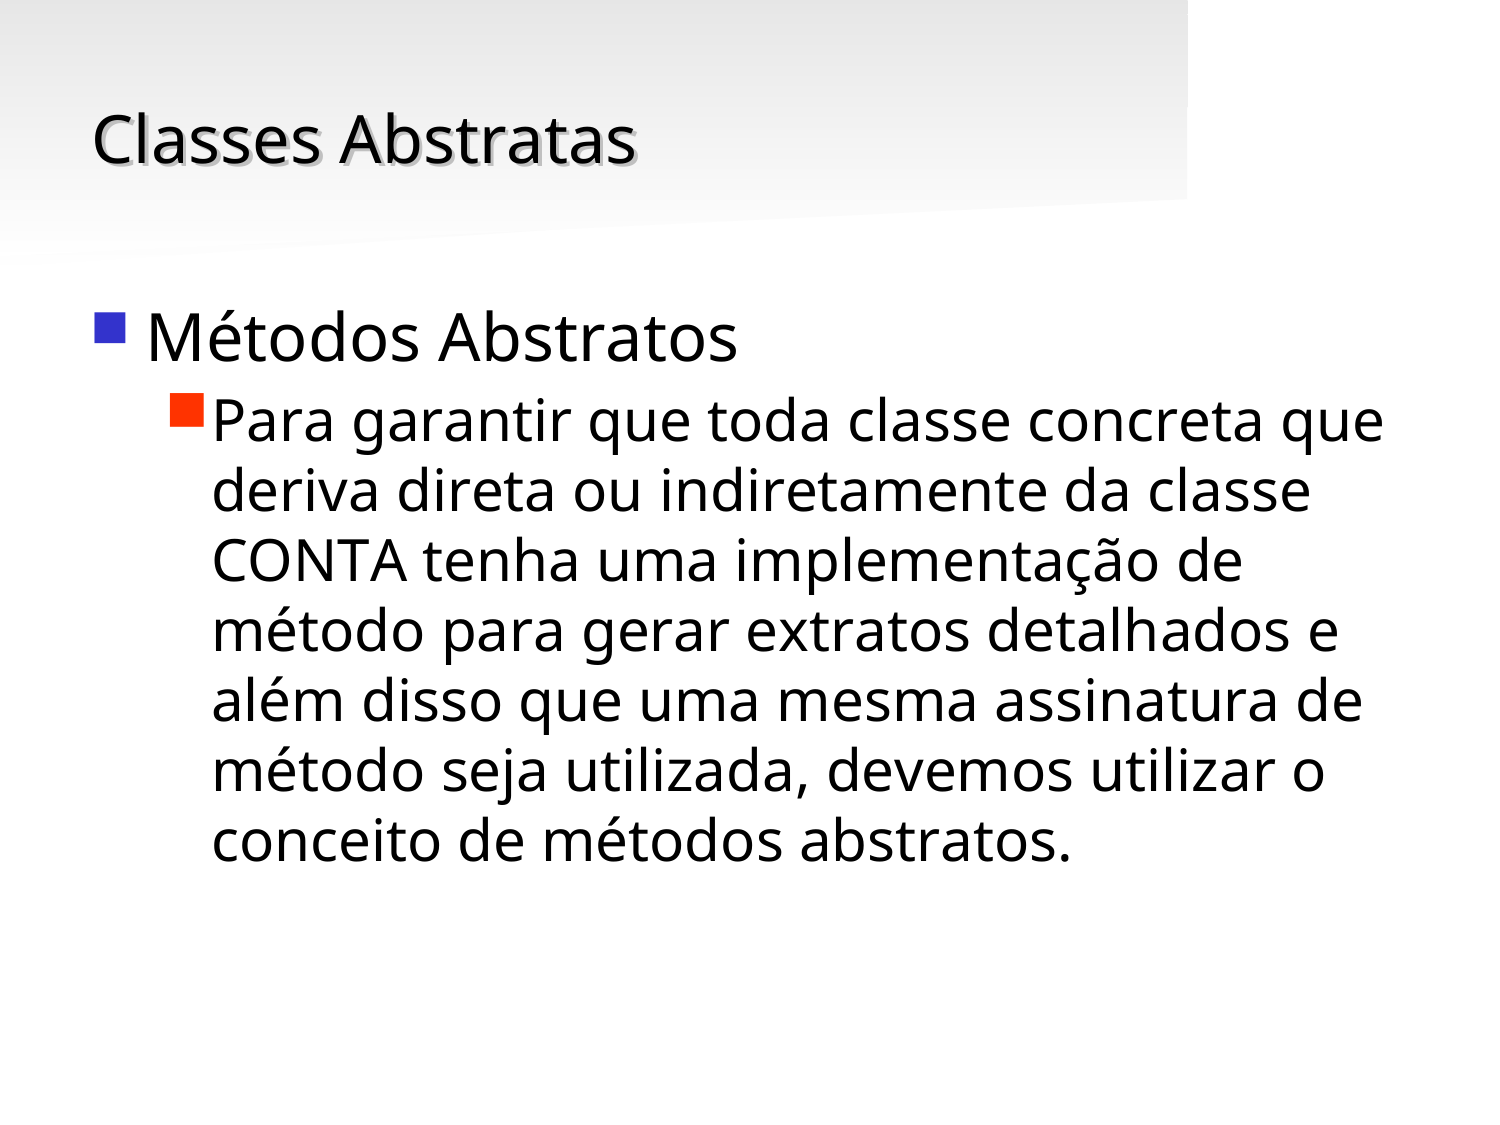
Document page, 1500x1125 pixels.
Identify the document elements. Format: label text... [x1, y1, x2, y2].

text_box Classes Abstratas [76, 42, 1427, 231]
text_box Métodos Abstratos Para garantir que toda classe concreta que deriva direta ou indiretamente da classe CONTA tenha uma implementação de método para gerar extratos detalhados e além disso que uma mesma assinatura de método seja utilizada, devemos utilizar o conceito de métodos abstratos. [75, 287, 1426, 1110]
